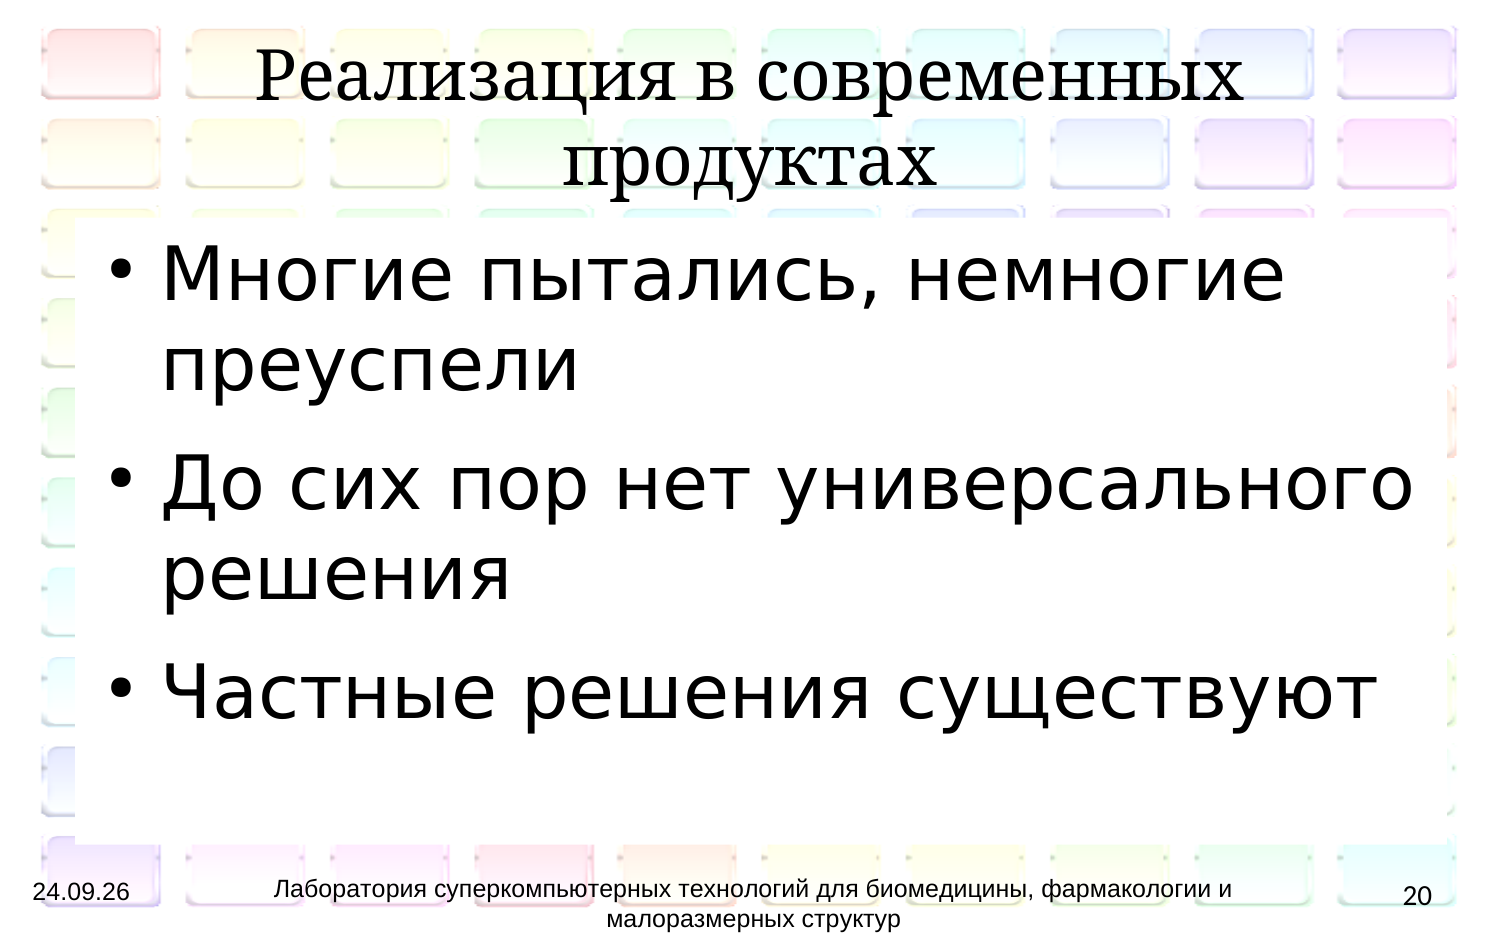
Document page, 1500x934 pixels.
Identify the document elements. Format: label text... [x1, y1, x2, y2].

picture [0, 0, 1500, 934]
text_box <number> [1387, 868, 1473, 918]
text_box Лаборатория суперкомпьютерных технологий для биомедицины, фармакологии и малоразмерных структур [171, 864, 1338, 915]
list Многие пытались, немногие преуспели До сих пор нет универсального решения Частные решения существуют [75, 217, 1447, 845]
title Реализация в современных продуктах [75, 37, 1426, 193]
text_box 12.11.12 [17, 868, 184, 918]
